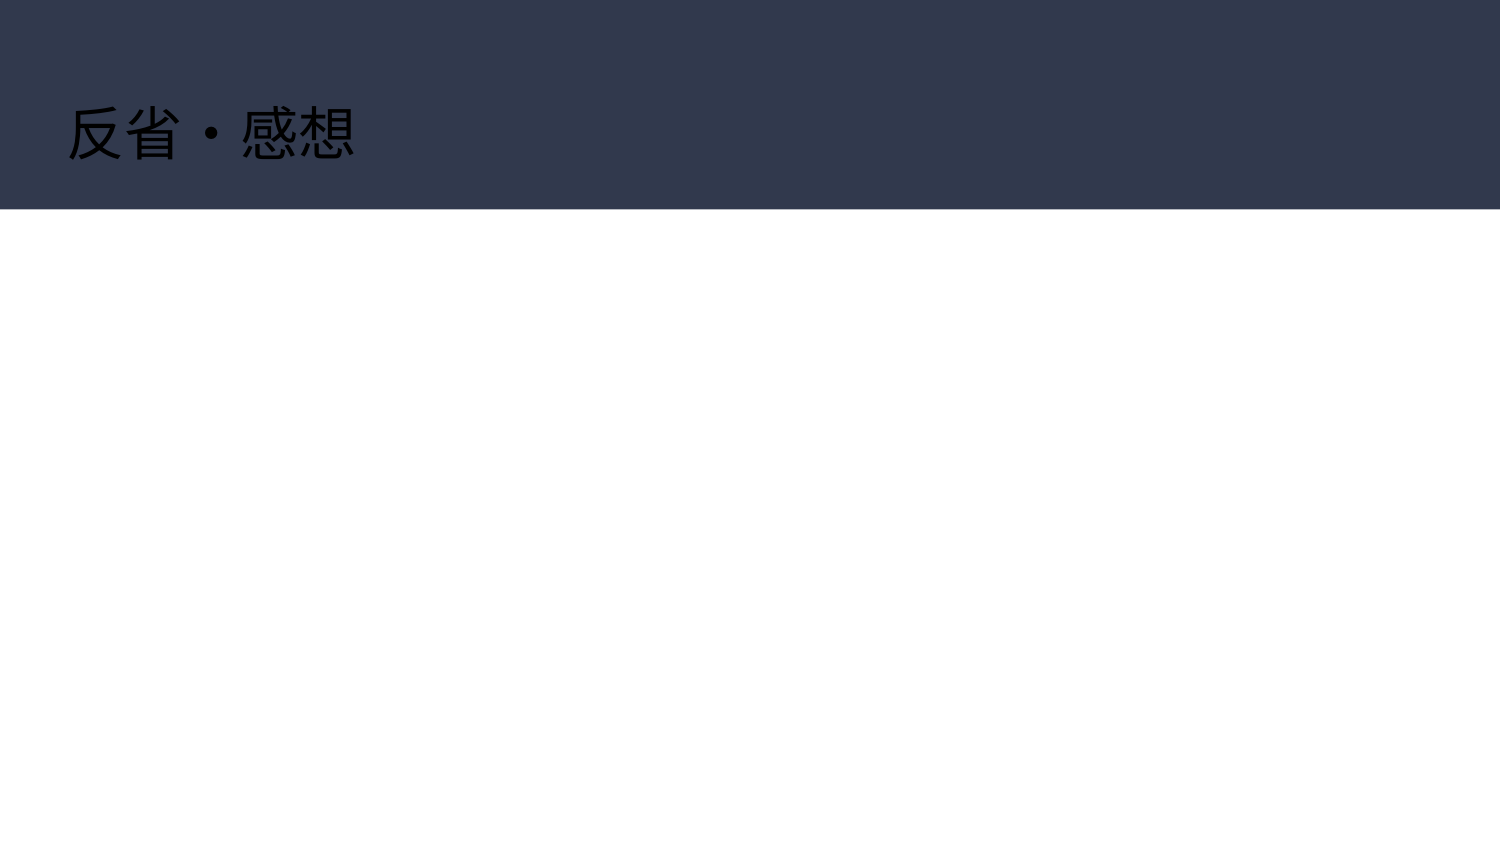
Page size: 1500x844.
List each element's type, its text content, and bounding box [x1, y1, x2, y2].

title 反省・感想 [51, 82, 1449, 185]
